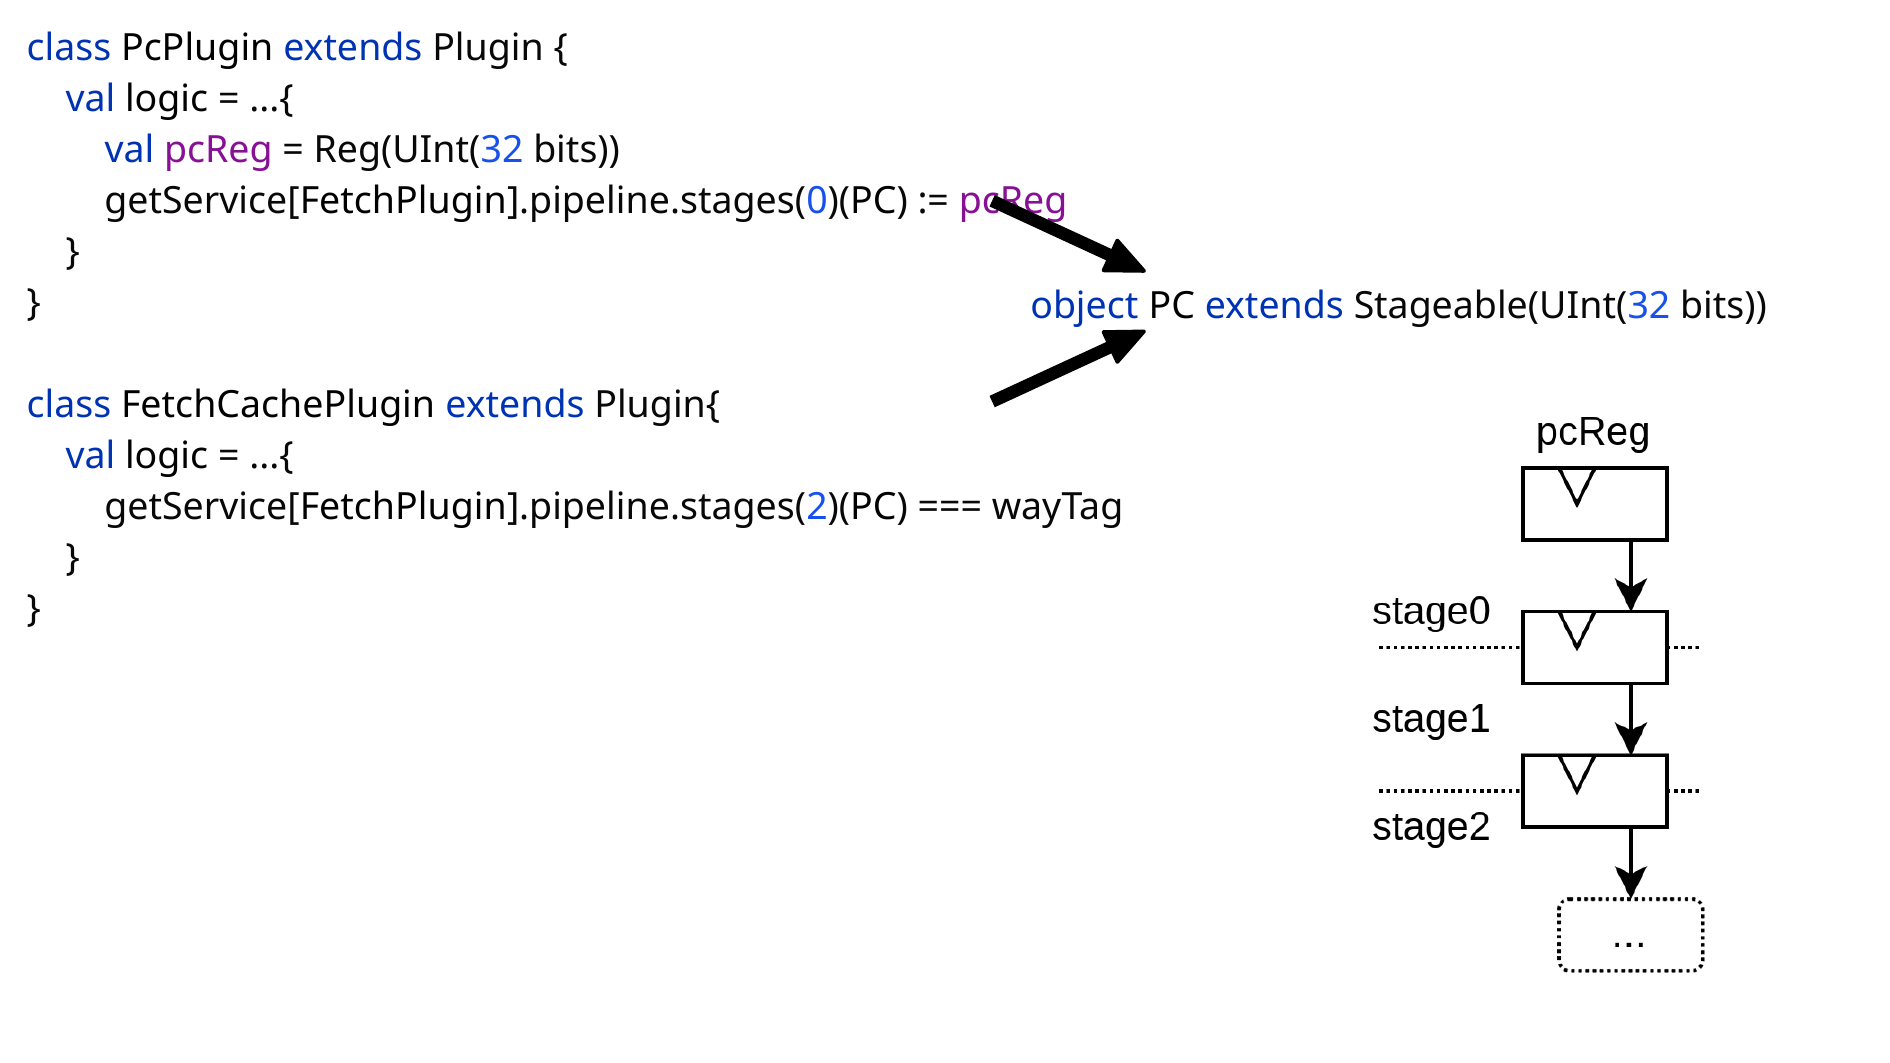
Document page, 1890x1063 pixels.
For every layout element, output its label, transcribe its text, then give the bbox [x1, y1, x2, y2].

text_box object PC extends Stageable(UInt(32 bits)) [1015, 271, 1890, 355]
picture [1334, 358, 1740, 1008]
text_box class PcPlugin extends Plugin { val logic = ...{ val pcReg = Reg(UInt(32 bits)) getService[FetchPlugin].pipeline.stages(0)(PC) := pcReg } } class FetchCachePlugin extends Plugin{ val logic = ...{ getService[FetchPlugin].pipeline.stages(2)(PC) === wayTag } } [11, 12, 1443, 594]
